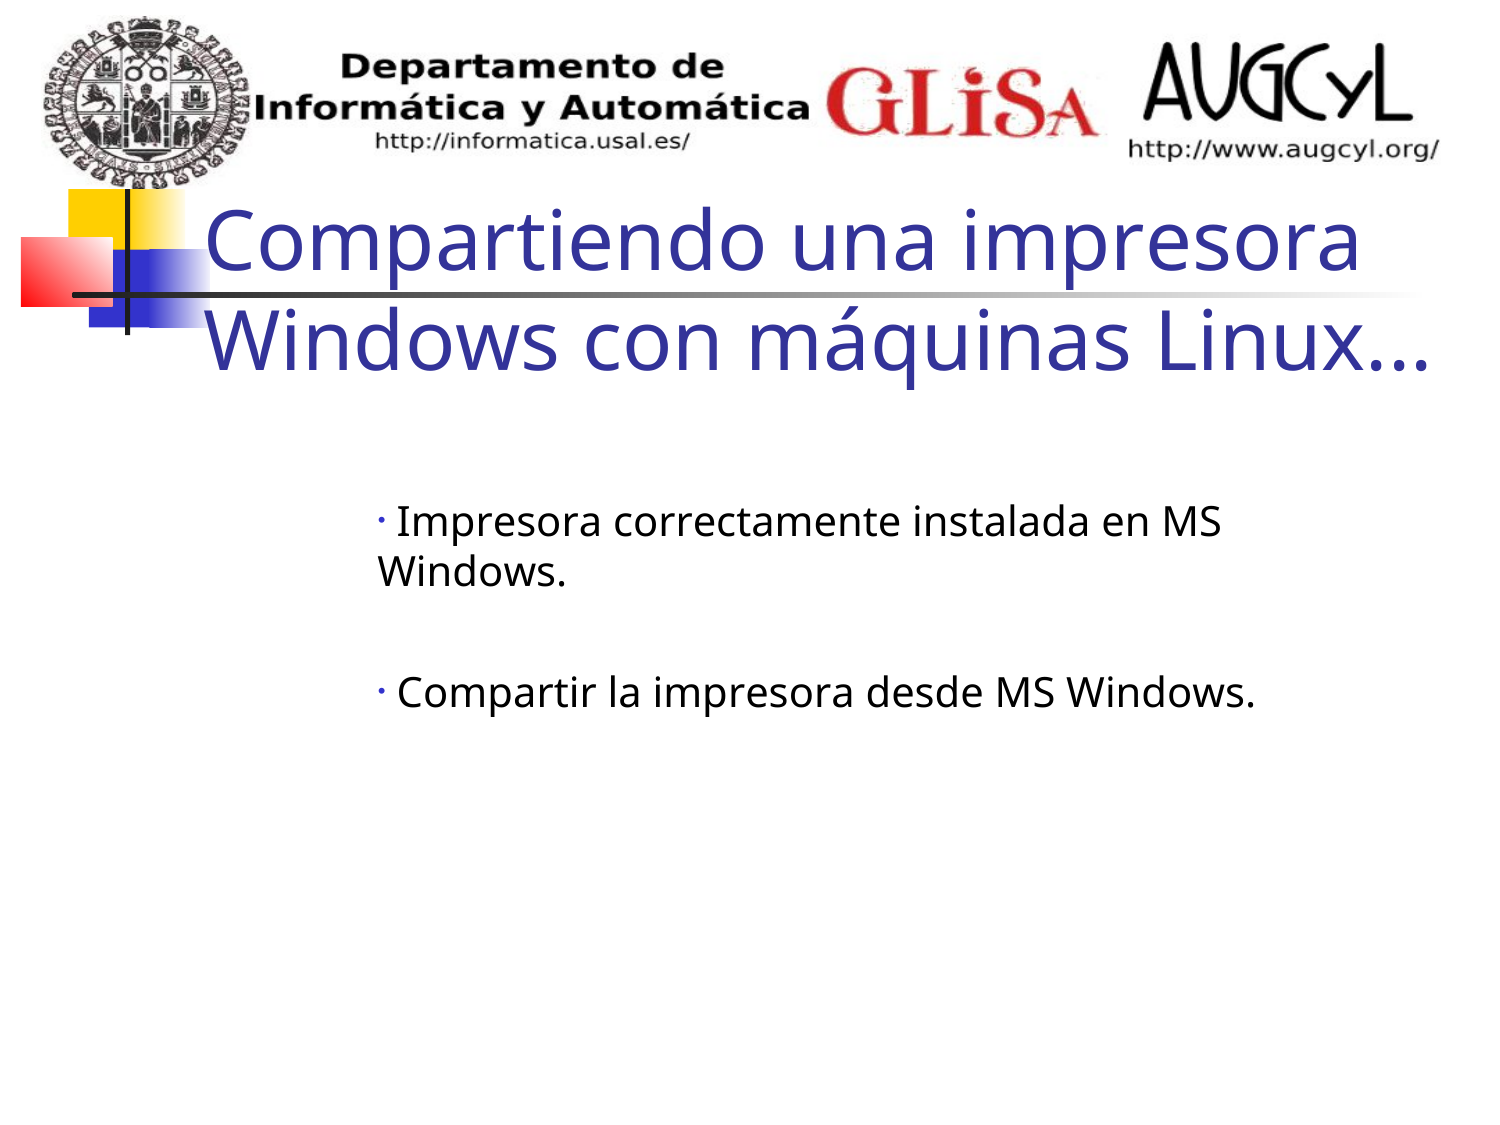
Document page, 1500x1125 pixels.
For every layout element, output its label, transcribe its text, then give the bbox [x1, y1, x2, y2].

picture [41, 15, 1463, 189]
title Compartiendo una impresora Windows con máquinas Linux... [188, 179, 1468, 396]
text_box Impresora correctamente instalada en MS Windows. Compartir la impresora desde MS Windows. [362, 487, 1413, 801]
